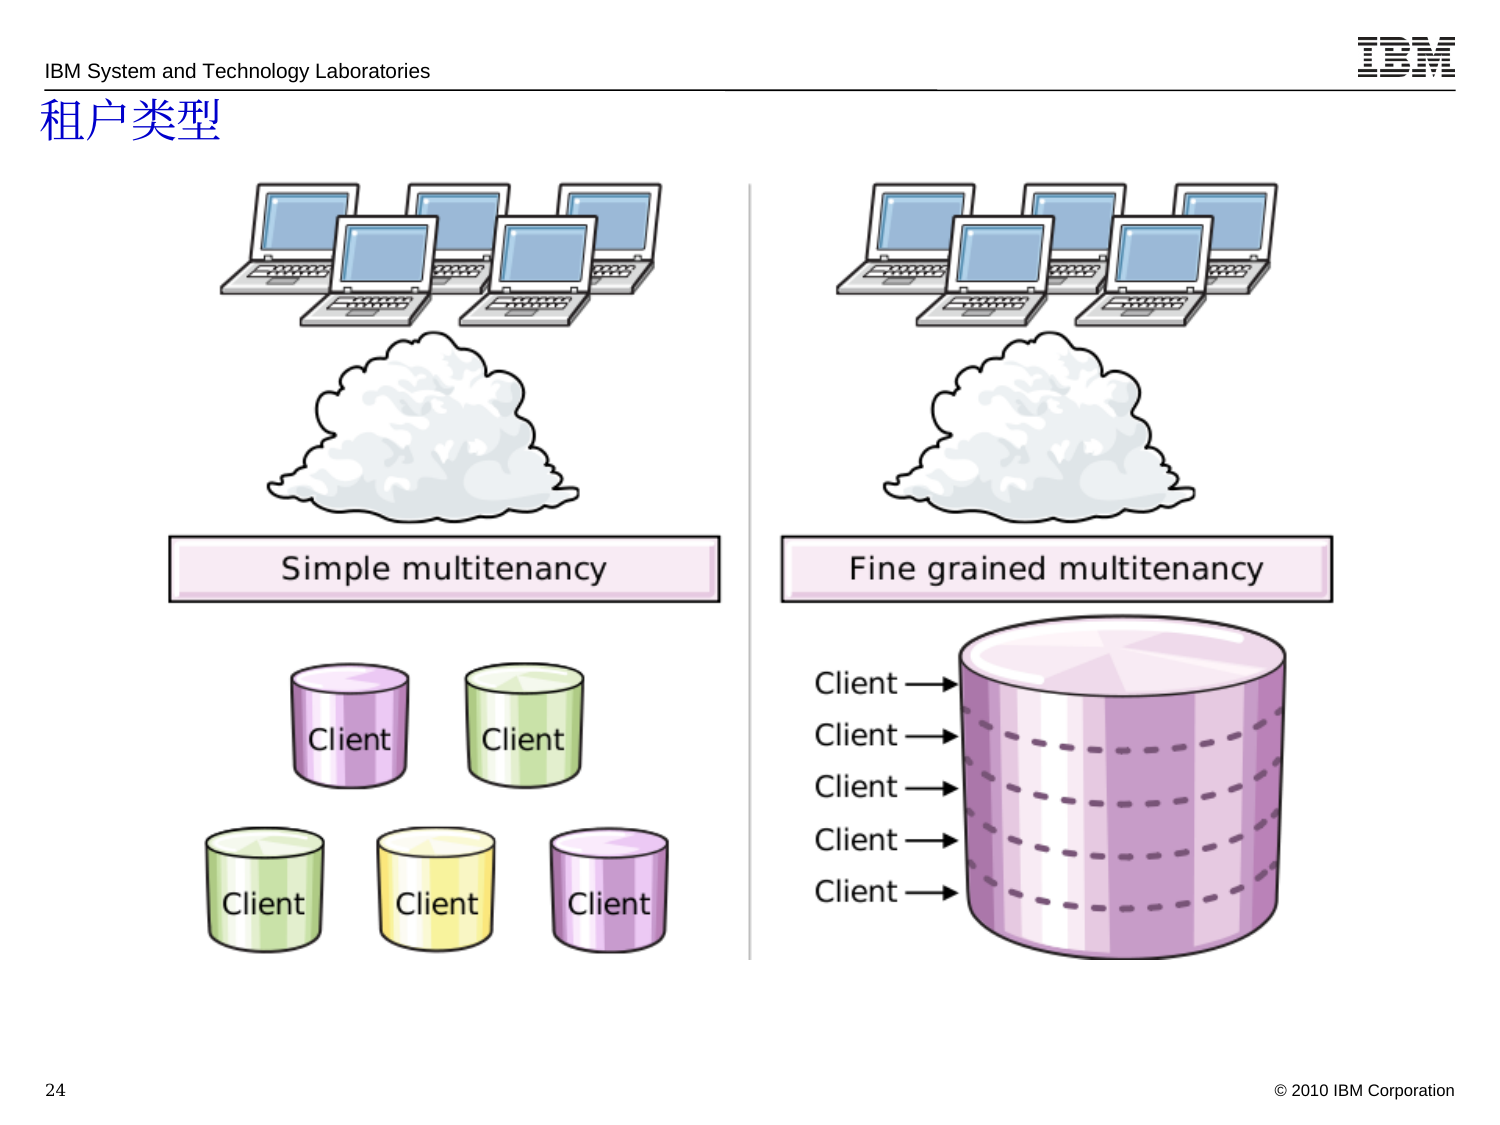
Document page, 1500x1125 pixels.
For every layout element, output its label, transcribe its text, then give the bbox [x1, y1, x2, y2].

picture [153, 176, 1365, 960]
picture [1358, 37, 1455, 77]
text_box <number> [29, 1072, 85, 1108]
title 租户类型 [24, 90, 1446, 193]
